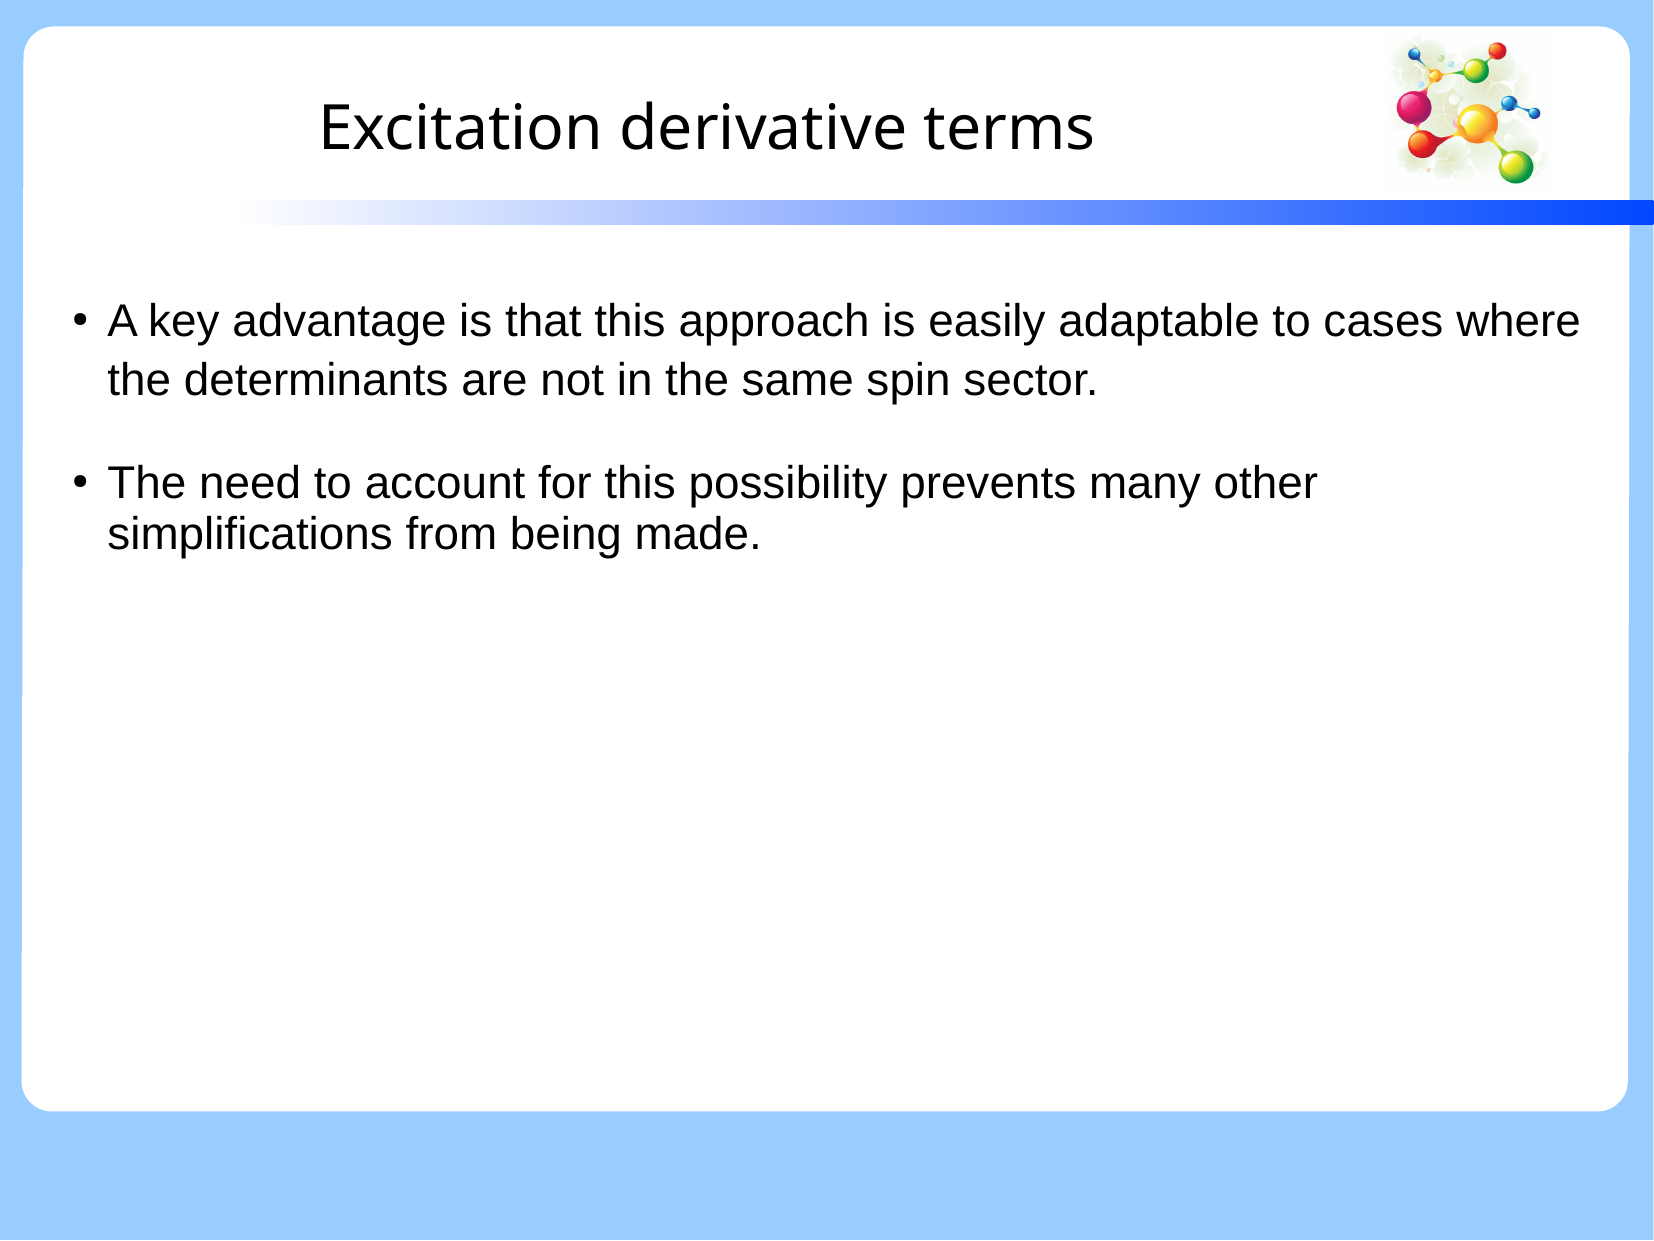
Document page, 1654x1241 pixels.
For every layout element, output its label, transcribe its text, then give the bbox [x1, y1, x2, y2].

picture [1382, 29, 1556, 195]
title Excitation derivative terms [82, 49, 1332, 201]
text_box A key advantage is that this approach is easily adaptable to cases where the determinants are not in the same spin sector. The need to account for this possibility prevents many other simplifications from being made. [57, 229, 1599, 1241]
